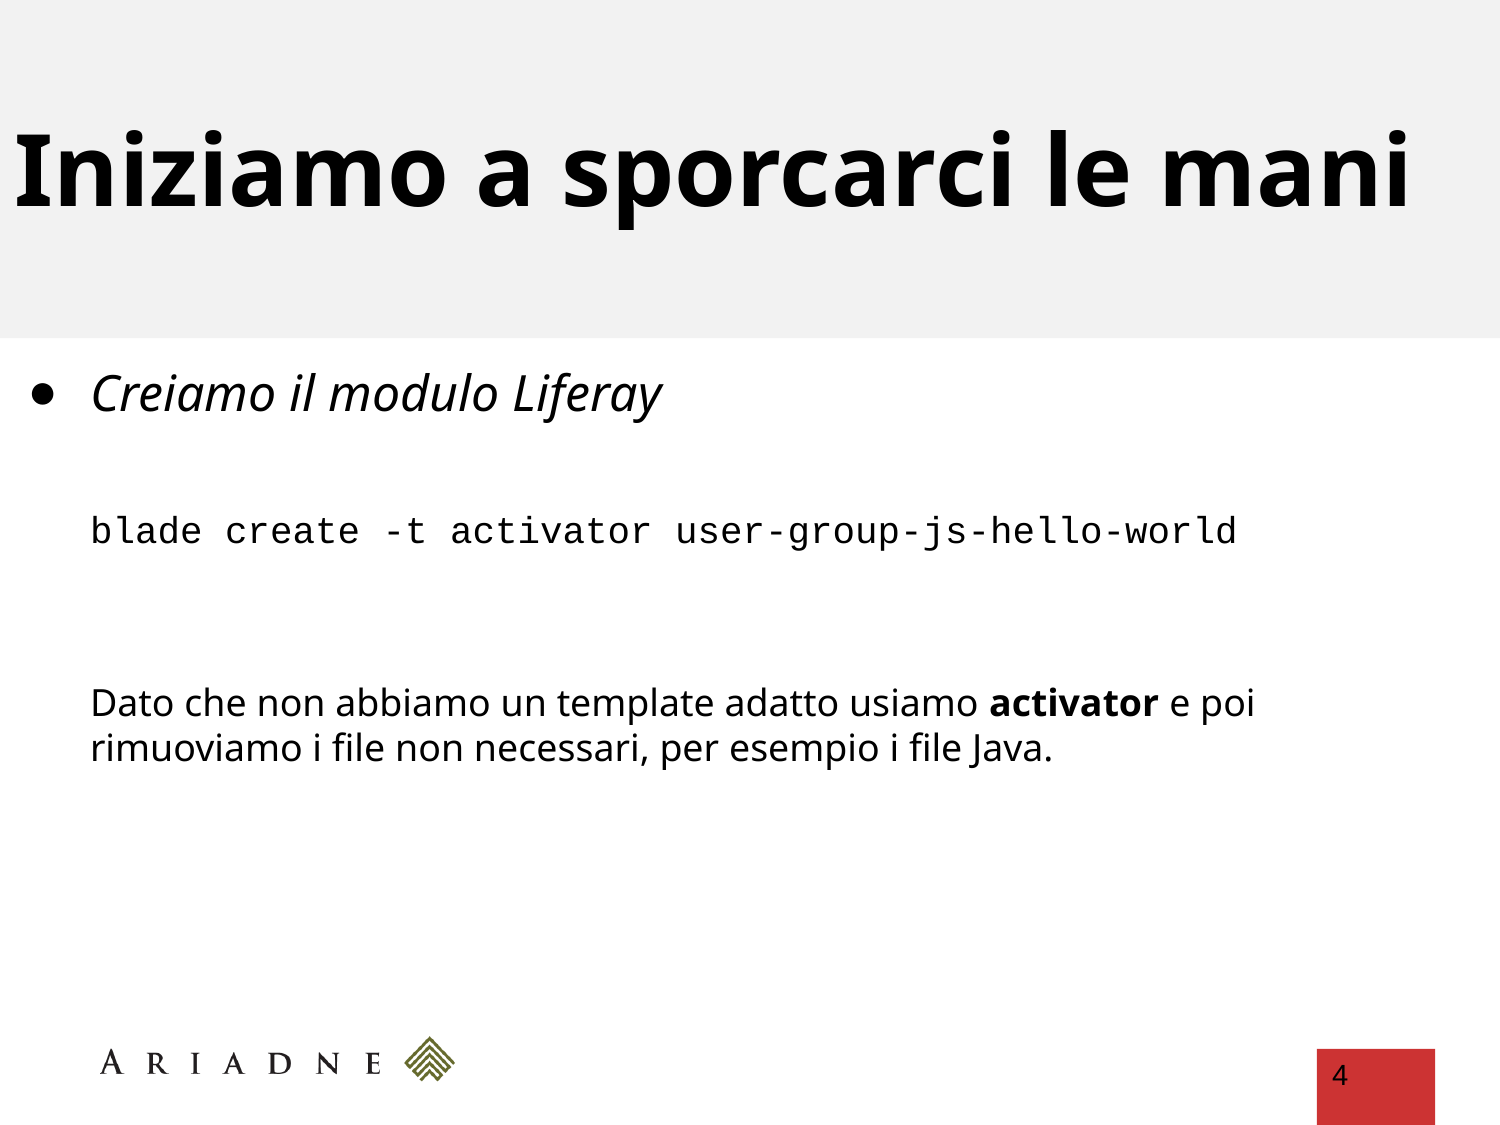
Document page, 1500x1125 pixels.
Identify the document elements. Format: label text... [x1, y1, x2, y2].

subtitle Creiamo il modulo Liferay blade create -t activator user-group-js-hello-world Dato che non abbiamo un template adatto usiamo activator e poi rimuoviamo i file non necessari, per esempio i file Java. [0, 346, 1492, 1002]
picture [100, 1036, 455, 1083]
slide_number <number> [1316, 1048, 1436, 1125]
title Iniziamo a sporcarci le mani [0, 0, 1500, 339]
